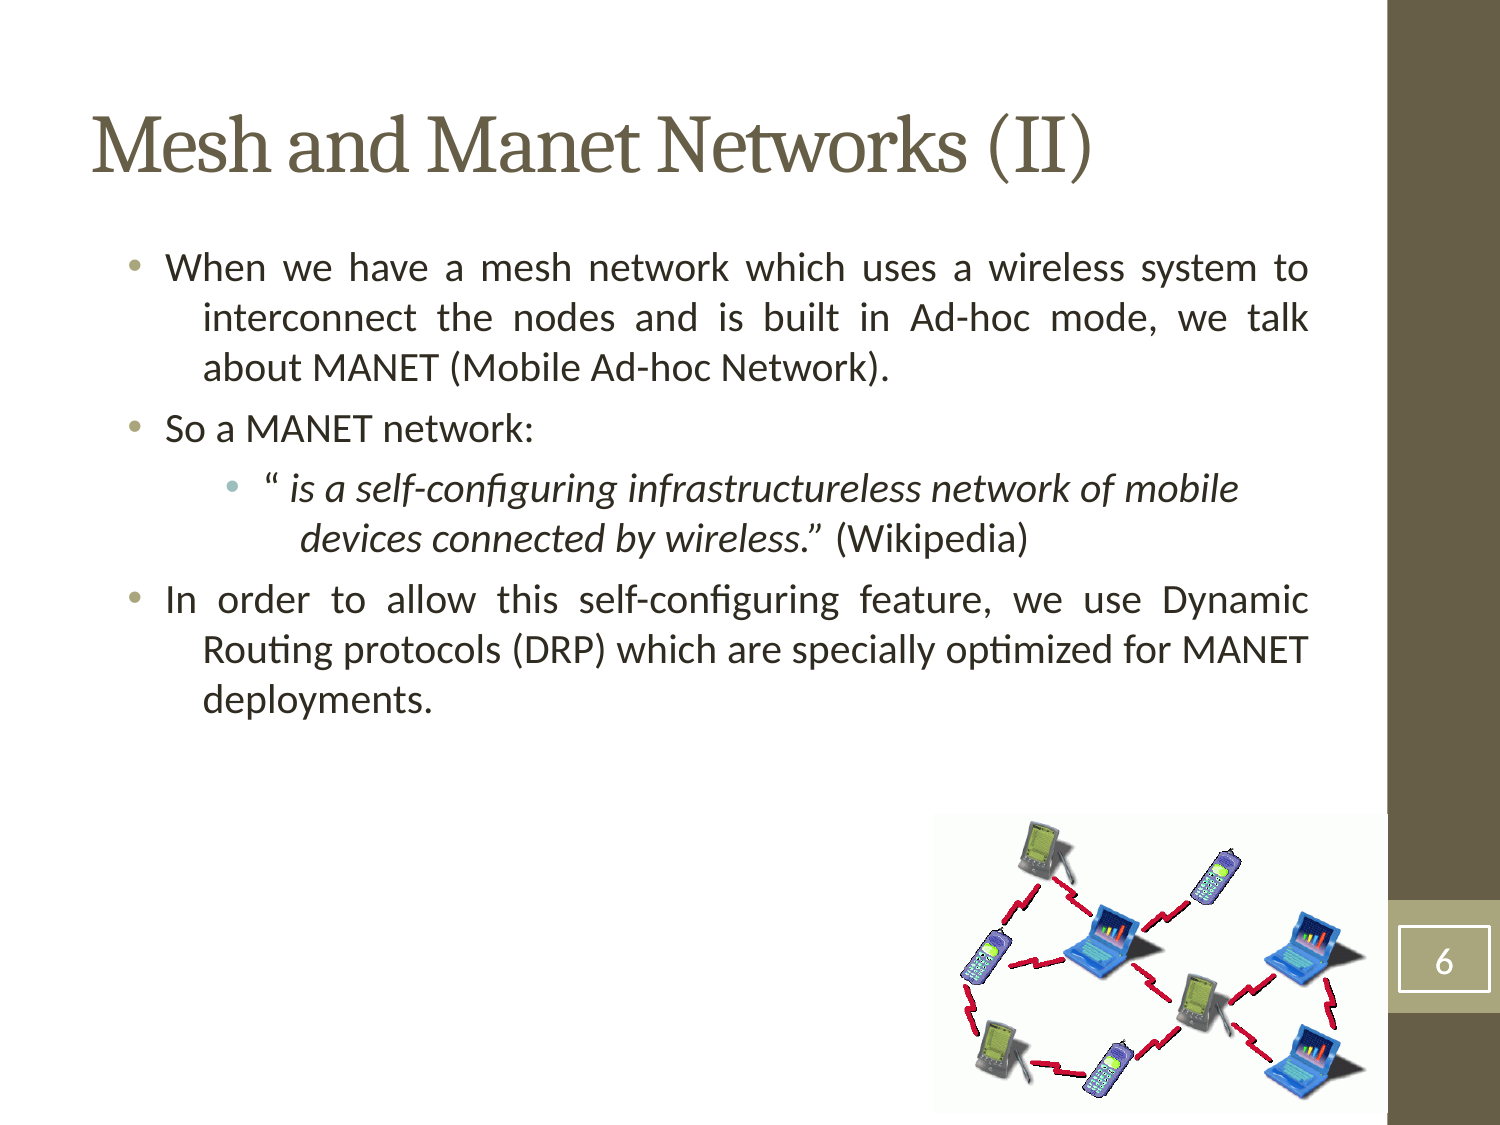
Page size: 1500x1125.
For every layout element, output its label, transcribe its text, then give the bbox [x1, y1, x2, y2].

title Mesh and Manet Networks (II) [75, 45, 1326, 232]
text_box <número> [1399, 926, 1490, 992]
picture [933, 814, 1388, 1113]
list When we have a mesh network which uses a wireless system to interconnect the nodes and is built in Ad-hoc mode, we talk about MANET (Mobile Ad-hoc Network). So a MANET network: “ is a self-configuring infrastructureless network of mobile devices connected by wireless.” (Wikipedia) In order to allow this self-configuring feature, we use Dynamic Routing protocols (DRP) which are specially optimized for MANET deployments. [75, 232, 1326, 1021]
